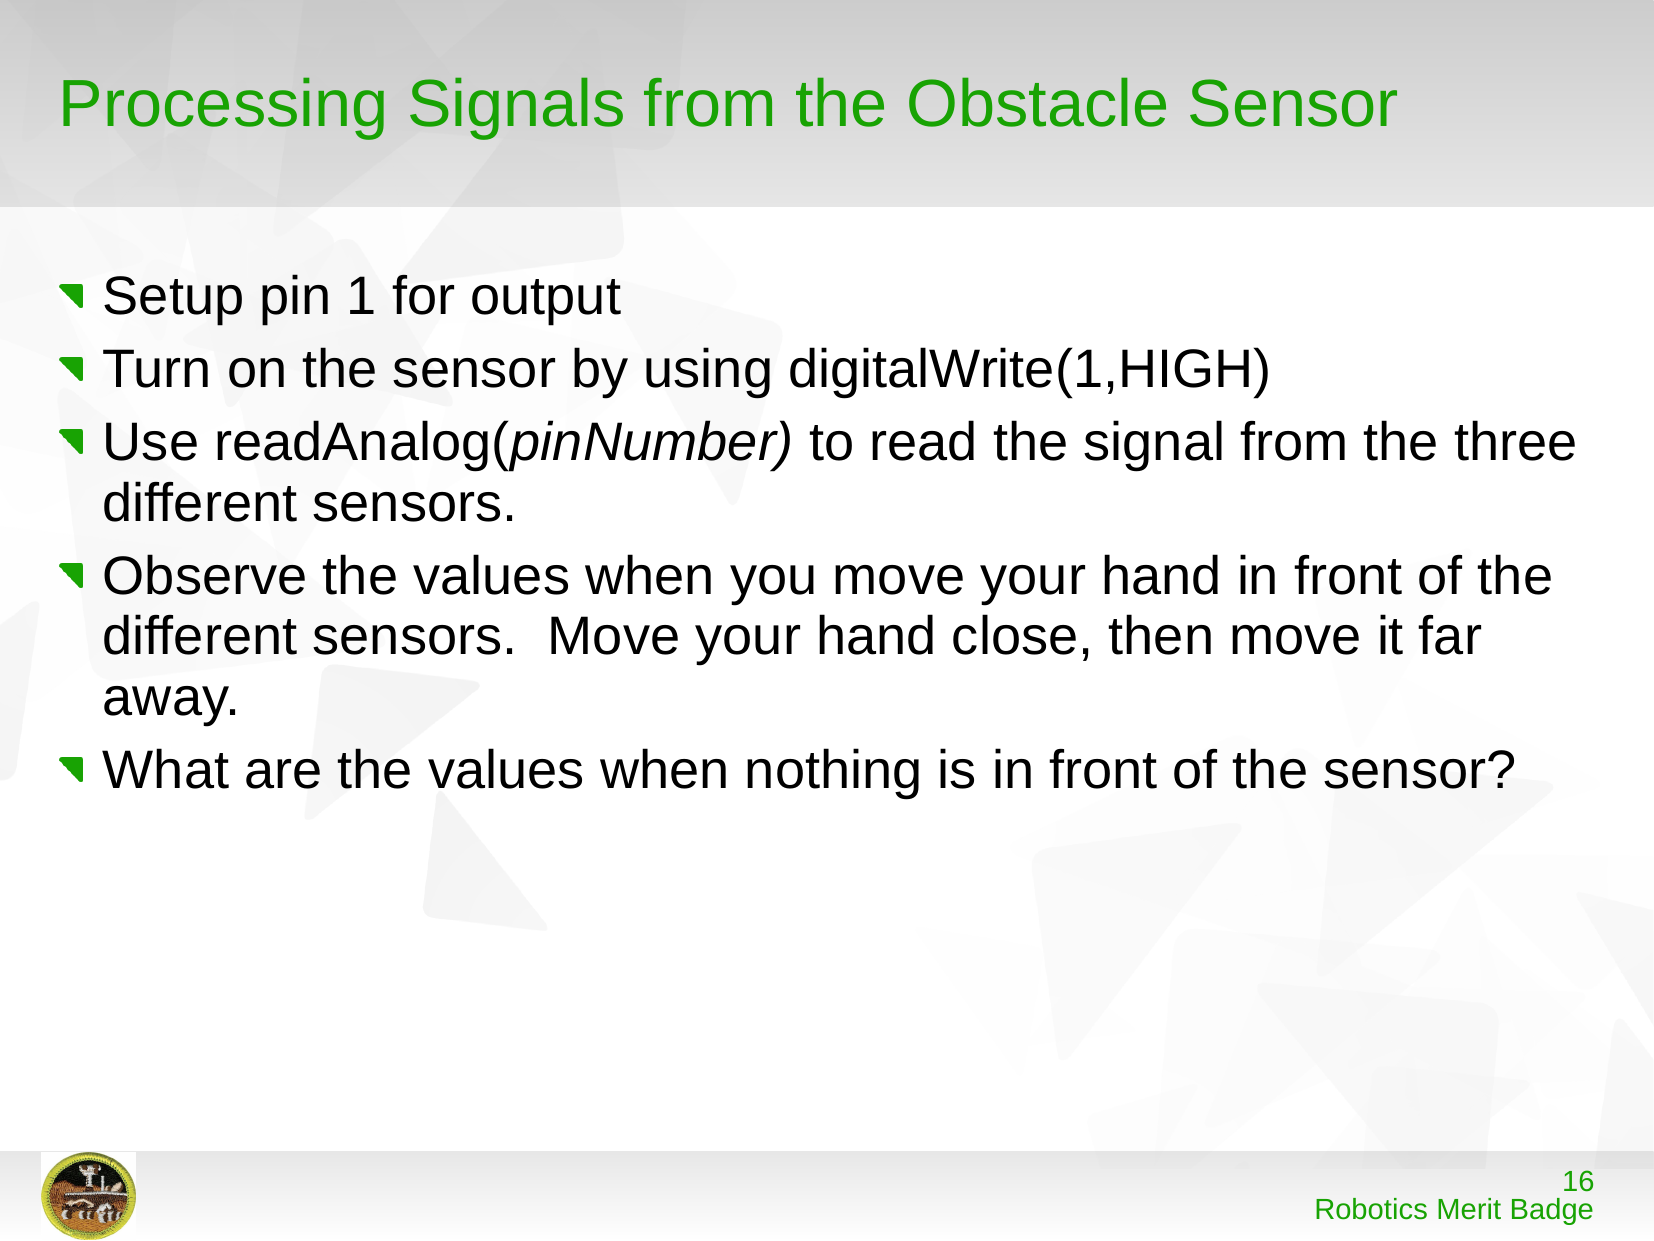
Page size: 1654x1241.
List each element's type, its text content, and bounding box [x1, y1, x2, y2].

title Processing Signals from the Obstacle Sensor [59, 29, 1595, 178]
picture [915, 548, 1654, 1169]
picture [0, 0, 783, 931]
list Setup pin 1 for output Turn on the sensor by using digitalWrite(1,HIGH) Use readAnalog(pinNumber) to read the signal from the three different sensors. Observe the values when you move your hand in front of the different sensors. Move your hand close, then move it far away. What are the values when nothing is in front of the sensor? [59, 265, 1595, 1104]
picture [41, 1152, 136, 1240]
